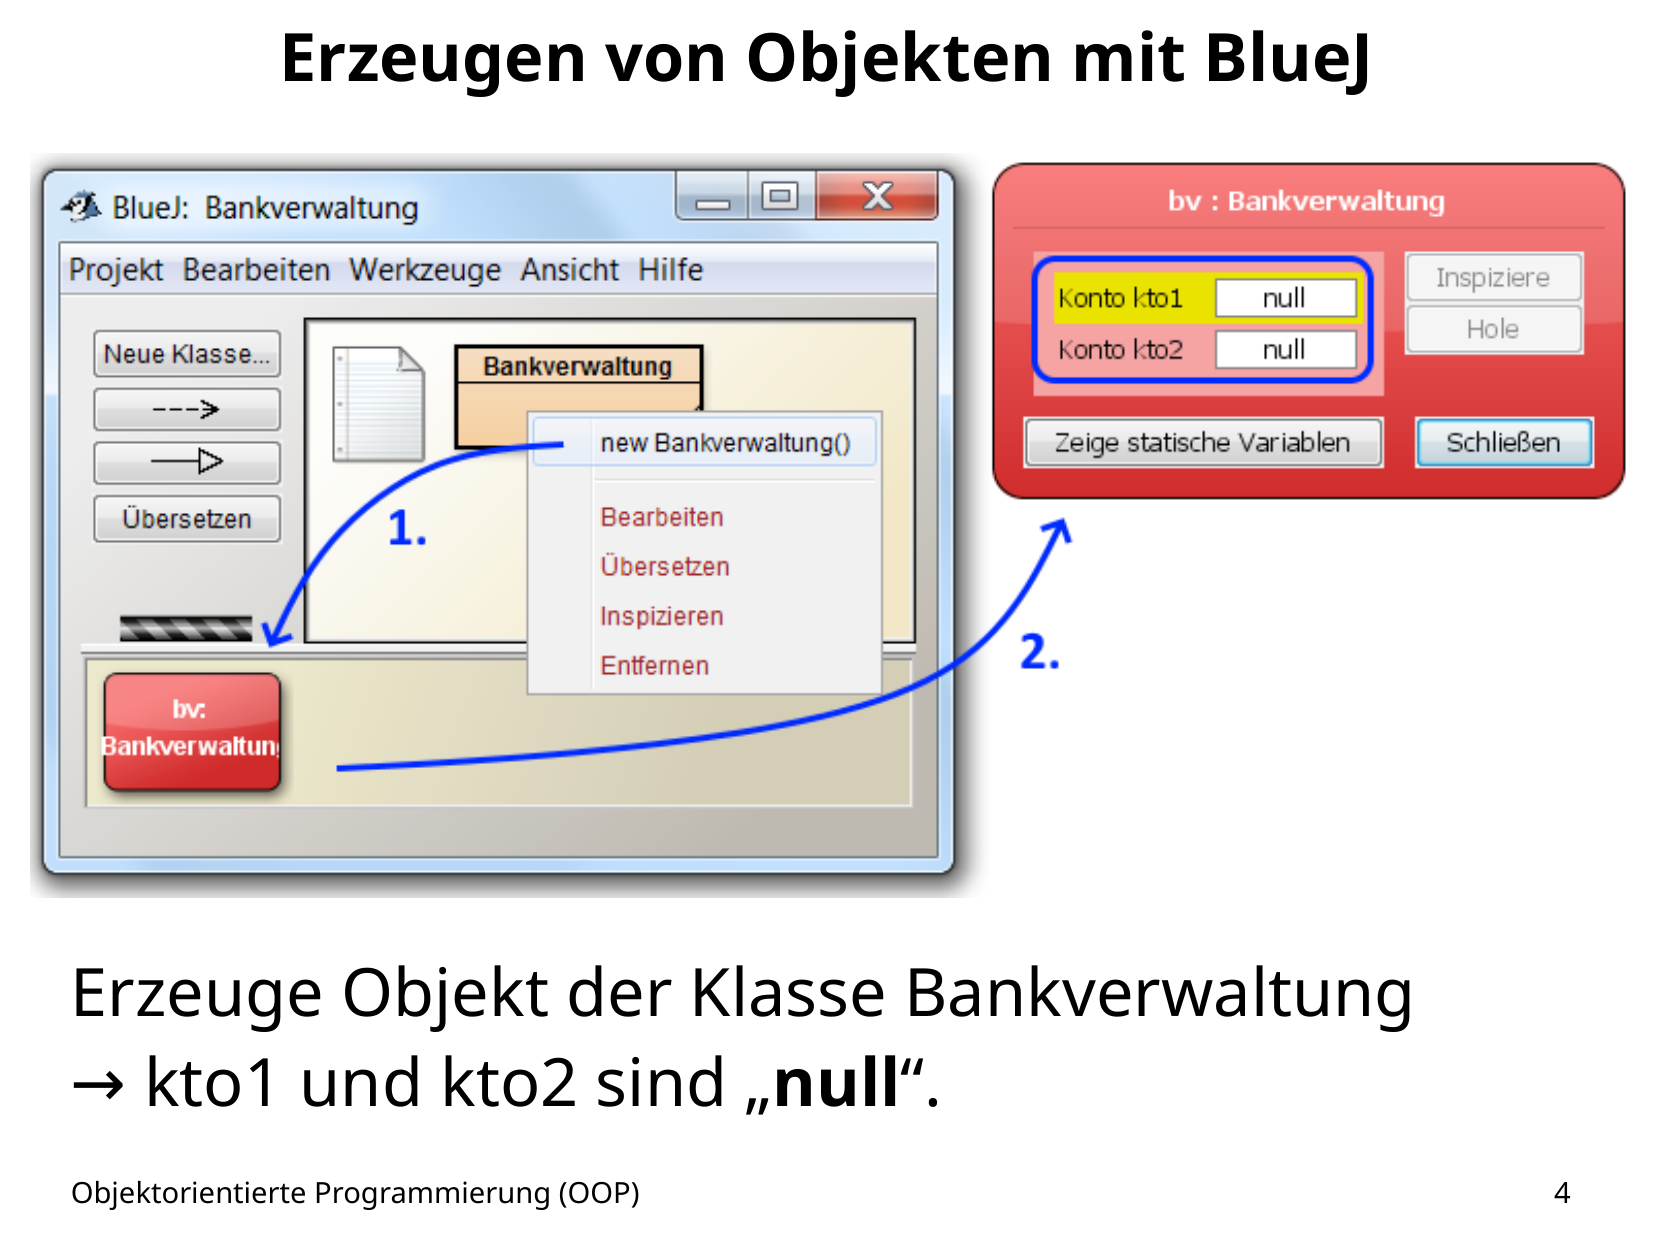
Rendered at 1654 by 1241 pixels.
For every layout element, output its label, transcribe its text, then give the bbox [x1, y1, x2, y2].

picture [30, 153, 1630, 898]
list Erzeuge Objekt der Klasse Bankverwaltung → kto1 und kto2 sind „null“. [70, 944, 1571, 1146]
title Erzeugen von Objekten mit BlueJ [0, 5, 1654, 107]
